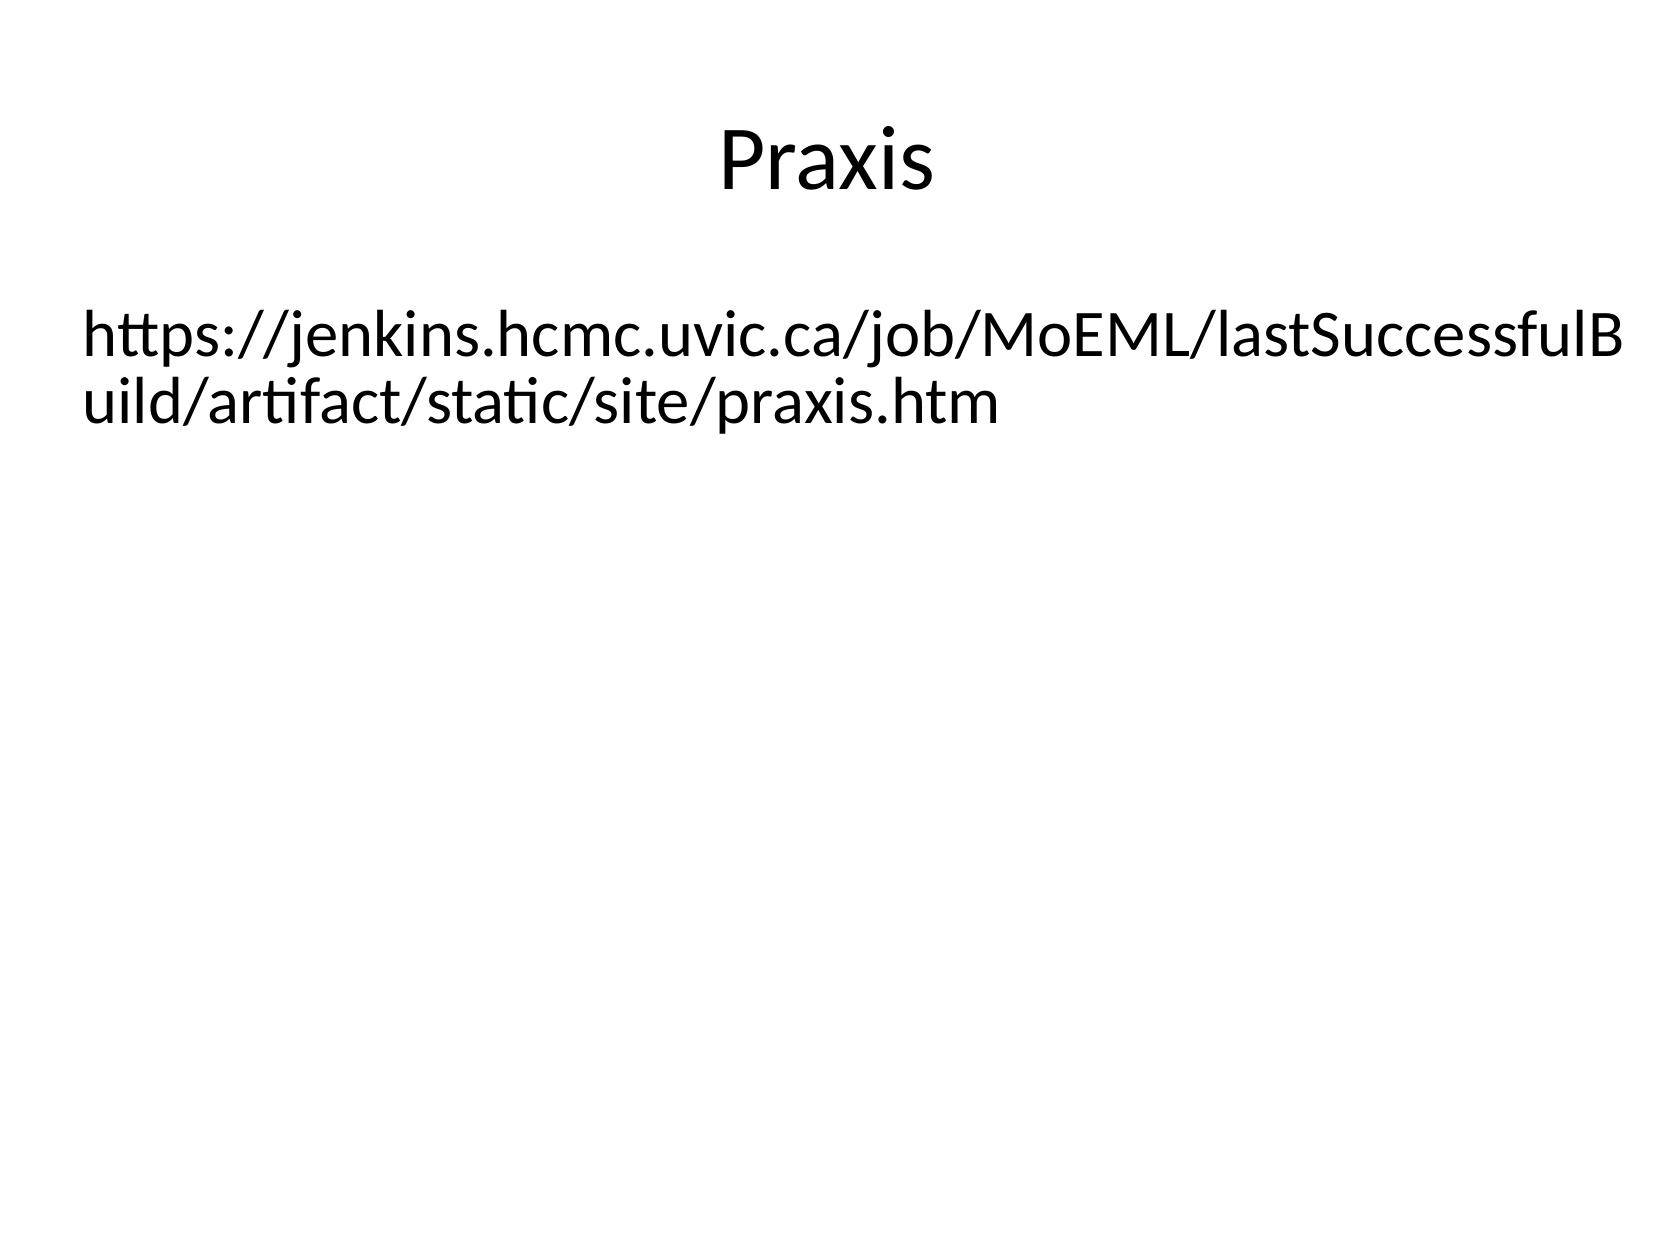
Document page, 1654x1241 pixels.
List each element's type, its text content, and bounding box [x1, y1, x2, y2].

title Praxis [82, 49, 1571, 257]
list https://jenkins.hcmc.uvic.ca/job/MoEML/lastSuccessfulBuild/artifact/static/site/praxis.htm [82, 290, 1654, 1241]
